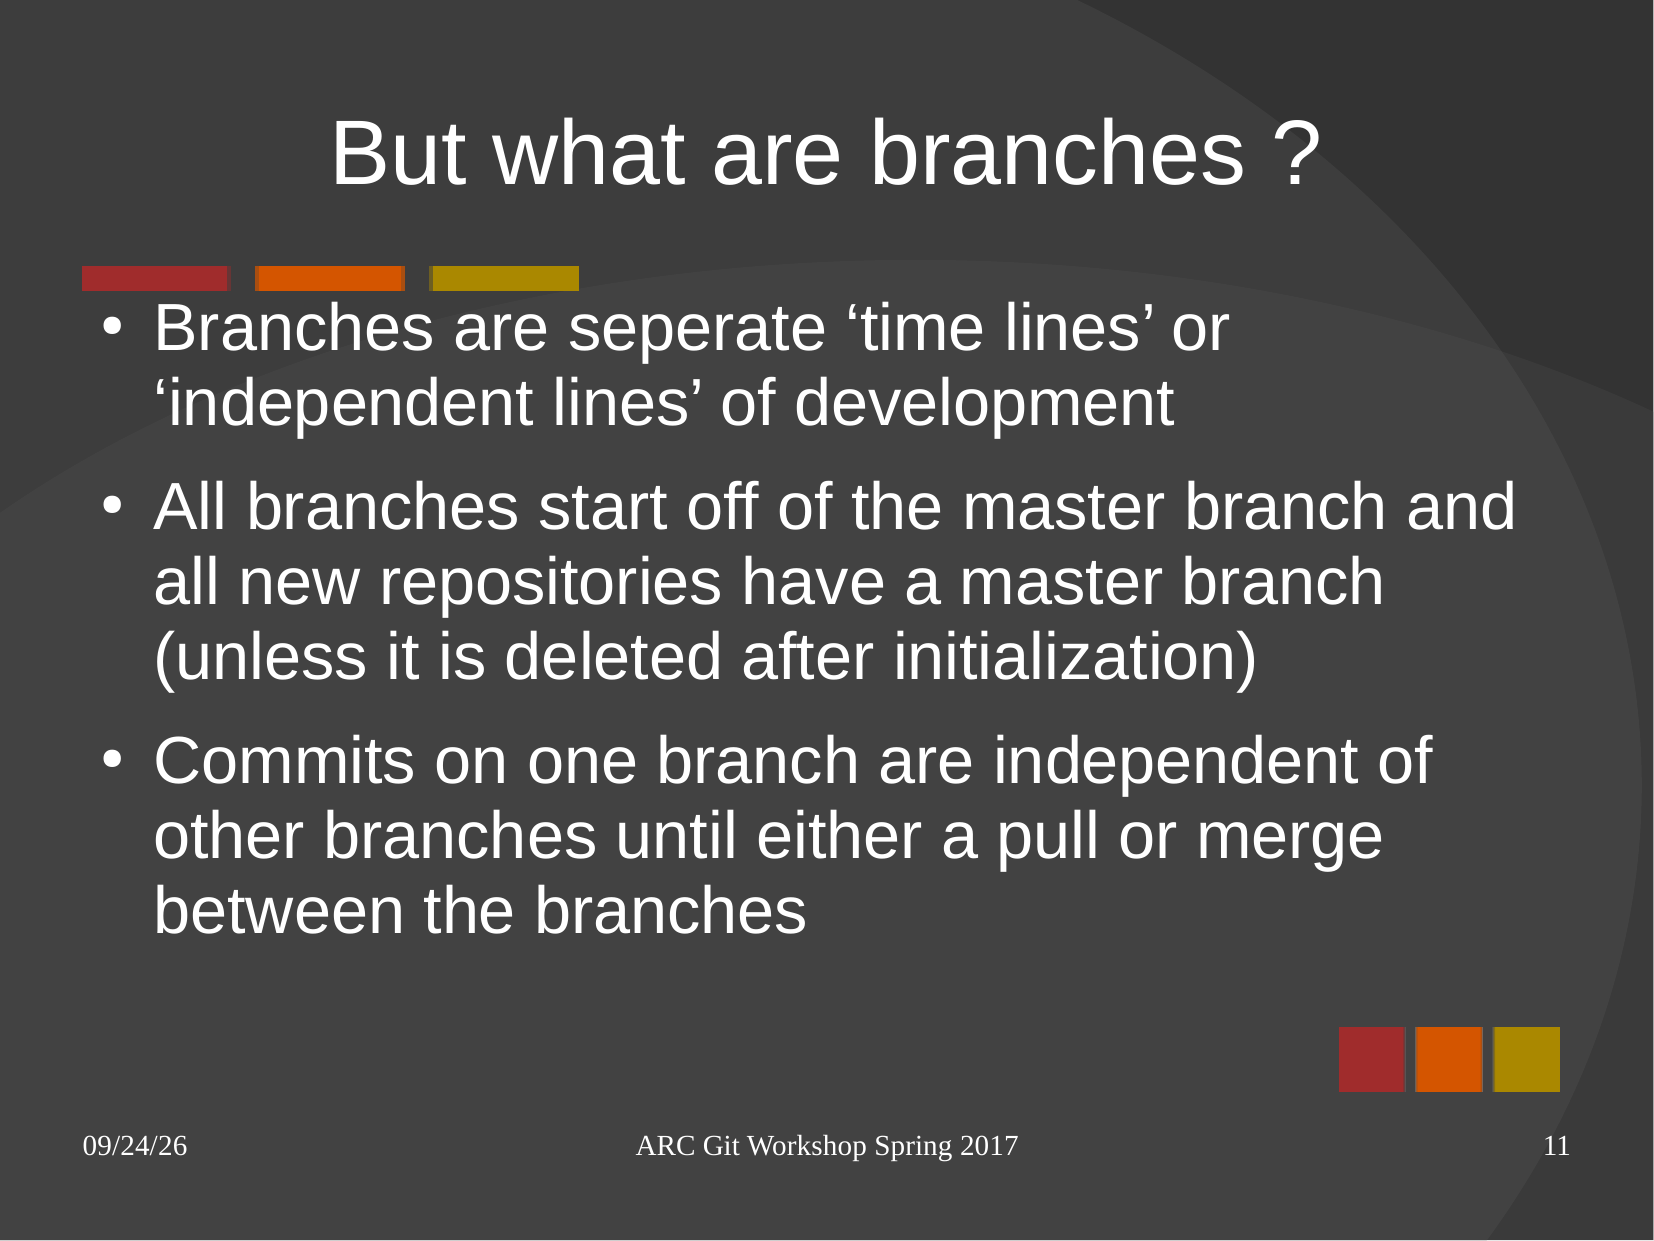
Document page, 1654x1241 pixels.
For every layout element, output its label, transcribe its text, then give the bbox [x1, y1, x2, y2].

picture [1339, 1027, 1560, 1092]
list Branches are seperate ‘time lines’ or ‘independent lines’ of development All branches start off of the master branch and all new repositories have a master branch (unless it is deleted after initialization) Commits on one branch are independent of other branches until either a pull or merge between the branches [82, 290, 1571, 1010]
title But what are branches ? [82, 49, 1571, 257]
picture [82, 266, 579, 290]
